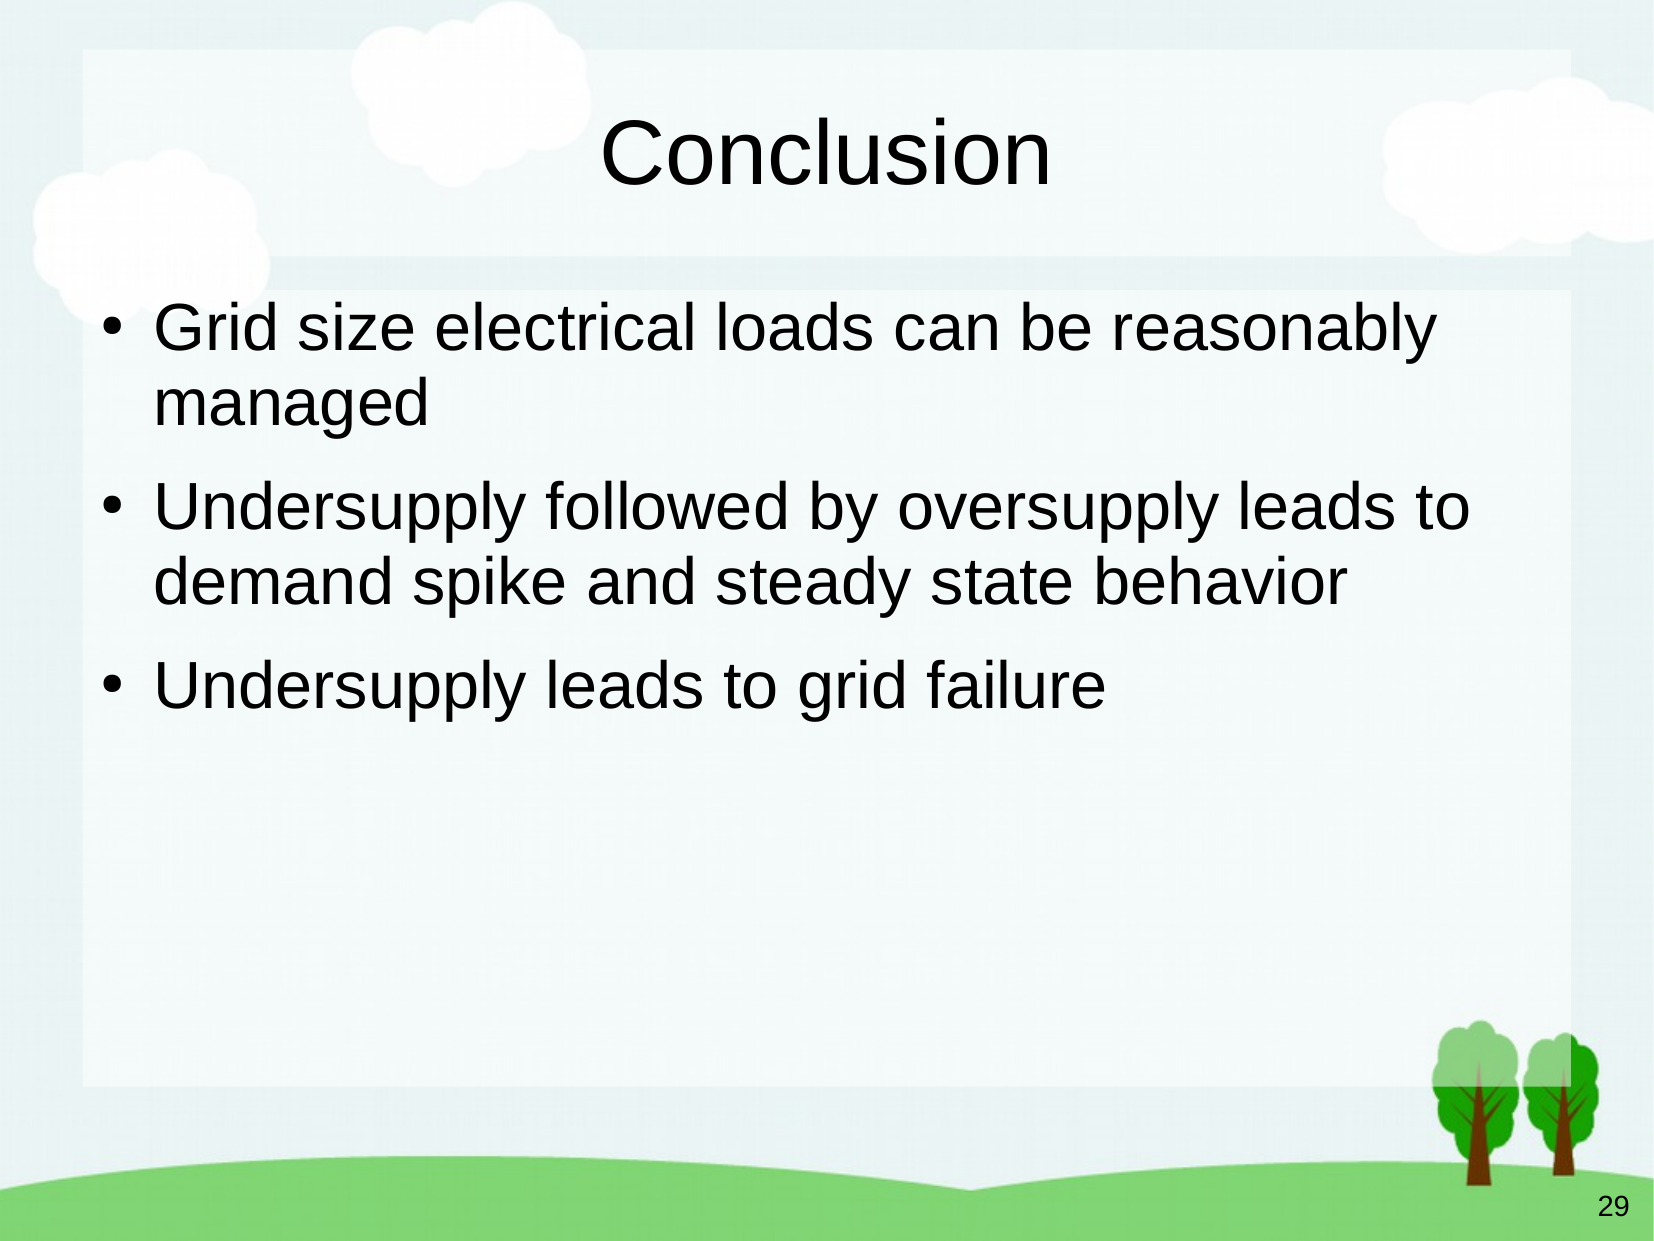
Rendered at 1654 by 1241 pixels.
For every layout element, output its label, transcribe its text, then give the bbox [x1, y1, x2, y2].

picture [0, 0, 1654, 1241]
list Grid size electrical loads can be reasonably managed Undersupply followed by oversupply leads to demand spike and steady state behavior Undersupply leads to grid failure [82, 290, 1571, 1087]
title Conclusion [82, 49, 1571, 257]
